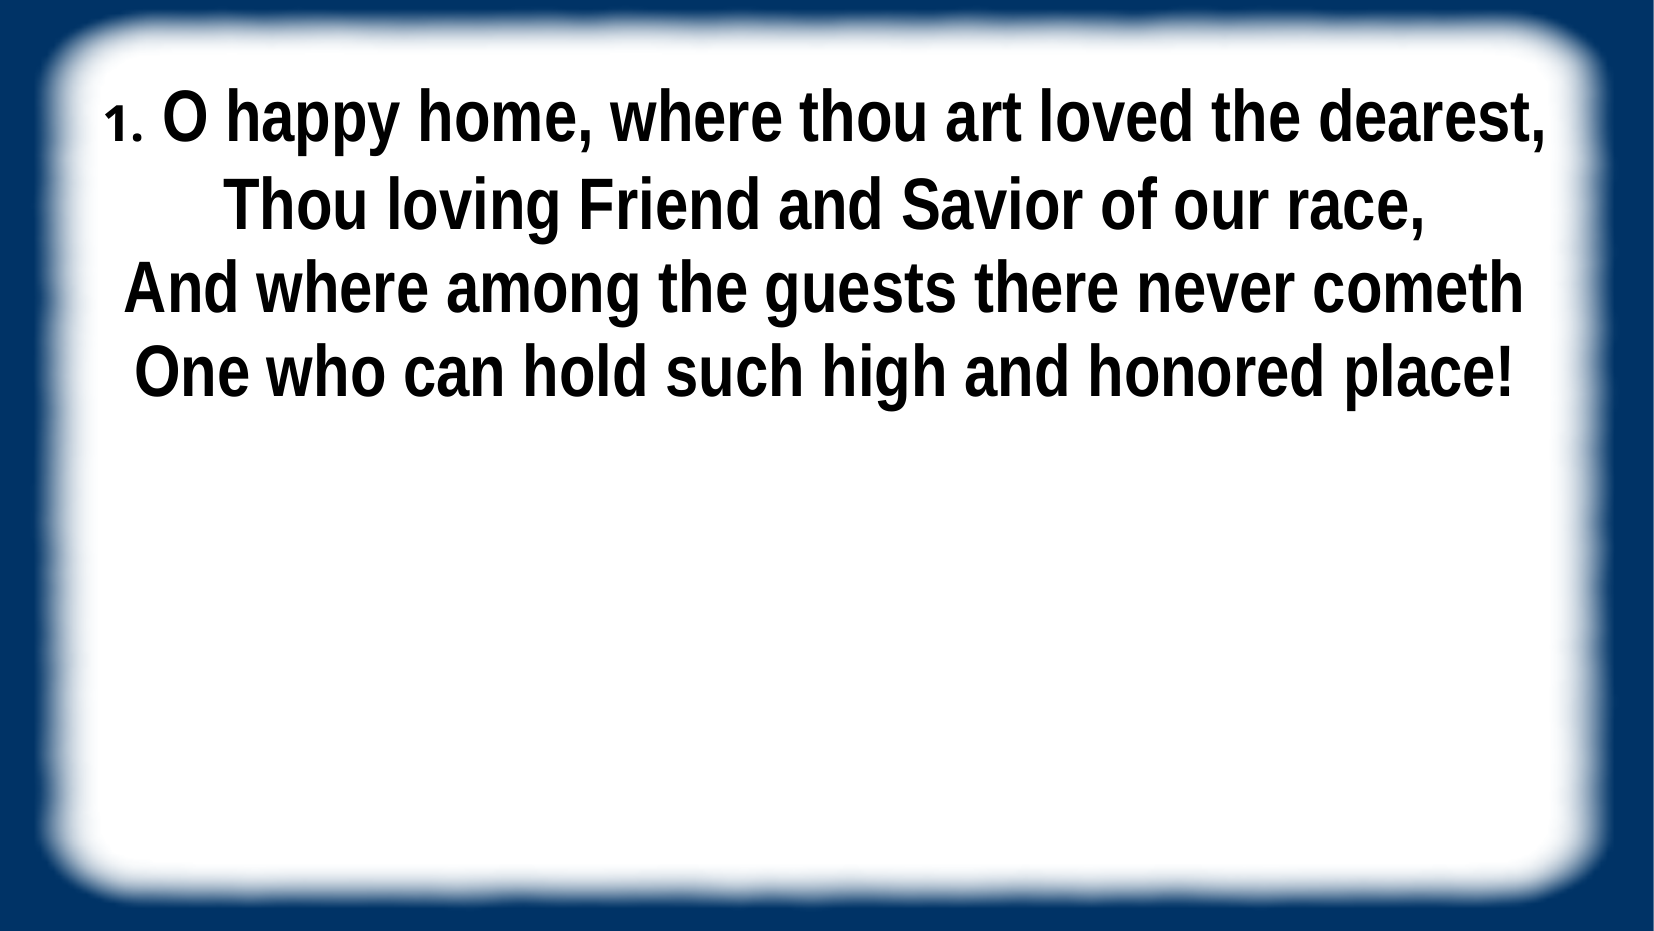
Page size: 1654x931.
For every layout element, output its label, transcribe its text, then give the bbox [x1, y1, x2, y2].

text_box 1. O happy home, where thou art loved the dearest, Thou loving Friend and Savior of our race, And where among the guests there never cometh One who can hold such high and honored place! [83, 62, 1569, 438]
picture [0, 0, 1654, 931]
